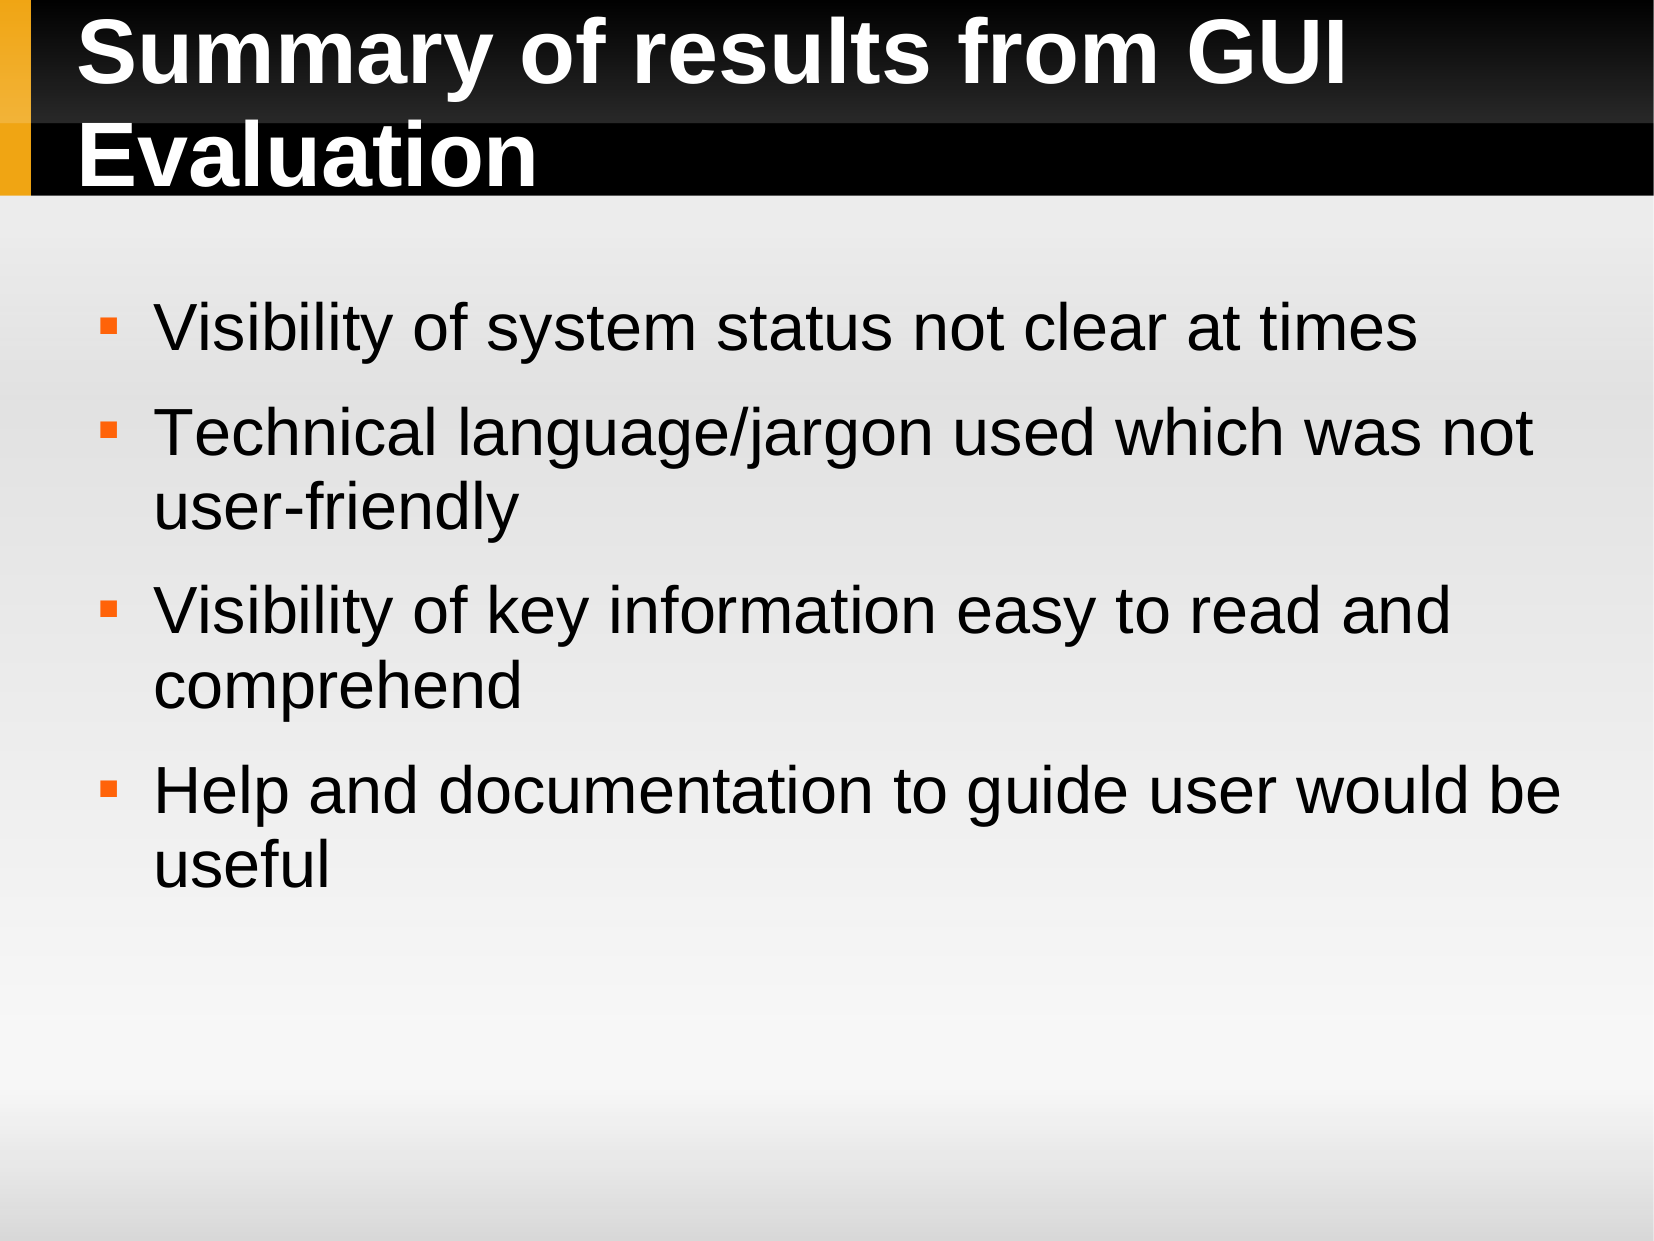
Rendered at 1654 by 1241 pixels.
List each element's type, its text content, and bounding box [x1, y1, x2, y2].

list Visibility of system status not clear at times Technical language/jargon used which was not user-friendly Visibility of key information easy to read and comprehend Help and documentation to guide user would be useful [82, 290, 1571, 1109]
title Summary of results from GUI Evaluation [76, 0, 1565, 208]
picture [0, 0, 1654, 1241]
